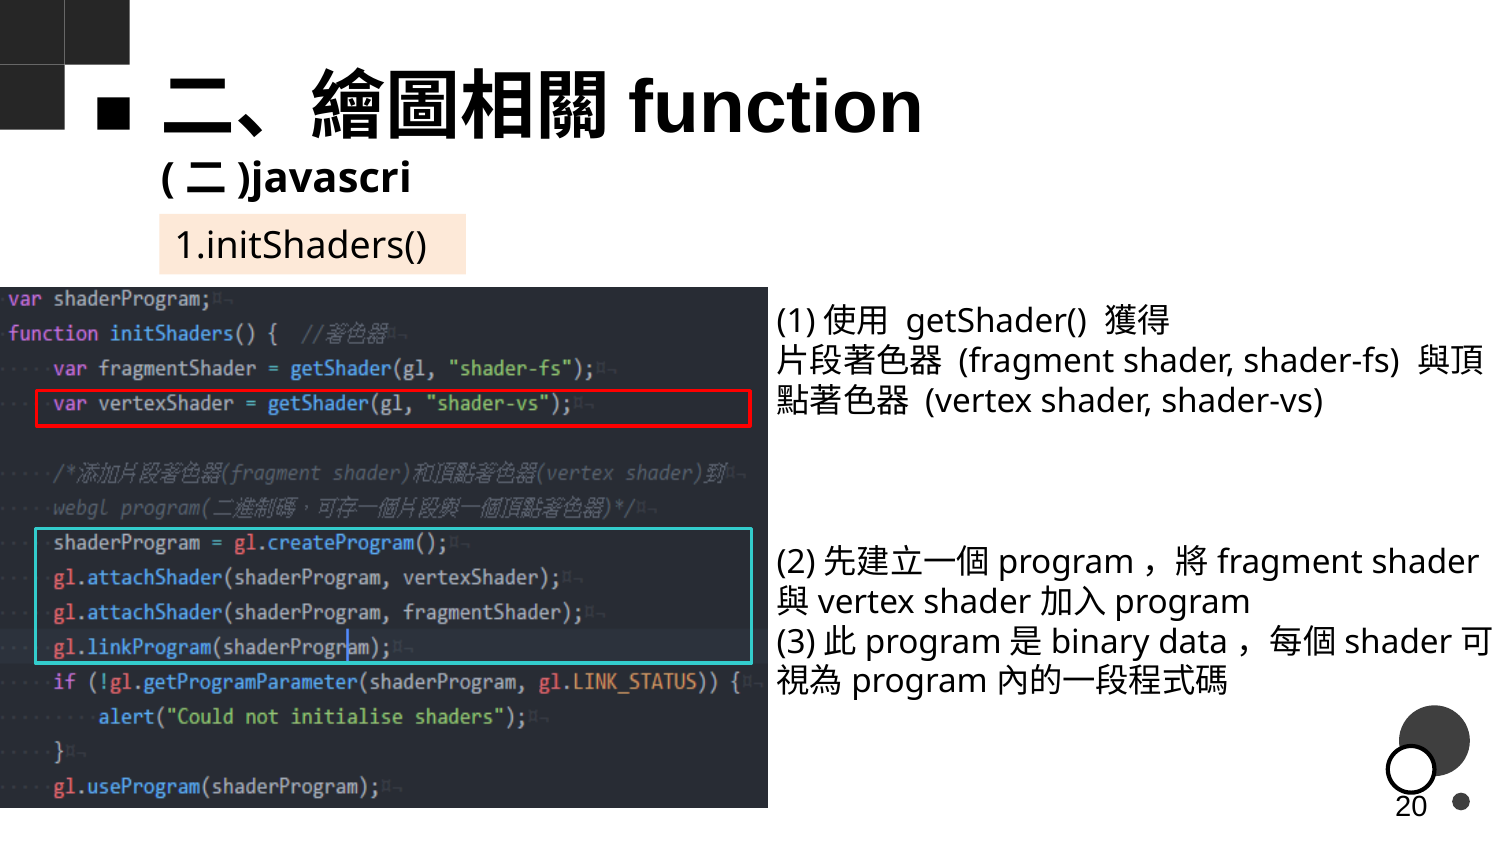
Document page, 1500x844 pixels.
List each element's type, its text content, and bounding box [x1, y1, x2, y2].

text_box 1.initShaders() [159, 213, 466, 275]
text_box [0, 0, 130, 130]
slide_number <number> [1092, 782, 1443, 827]
text_box (2)先建立一個program，將fragment shader與vertex shader加入program (3)此program是binary data，每個shader可視為program內的一段程式碼 [761, 532, 1500, 710]
text_box (1)使用 getShader() 獲得 片段著色器 (fragment shader, shader-fs) 與頂點著色器 (vertex shader, shader-vs) [761, 291, 1500, 429]
text_box [1452, 792, 1470, 811]
text_box [1387, 705, 1470, 782]
title 二、繪圖相關function [145, 32, 951, 173]
text_box [97, 97, 130, 130]
text_box (二)javascript [145, 143, 442, 210]
picture [0, 287, 768, 809]
